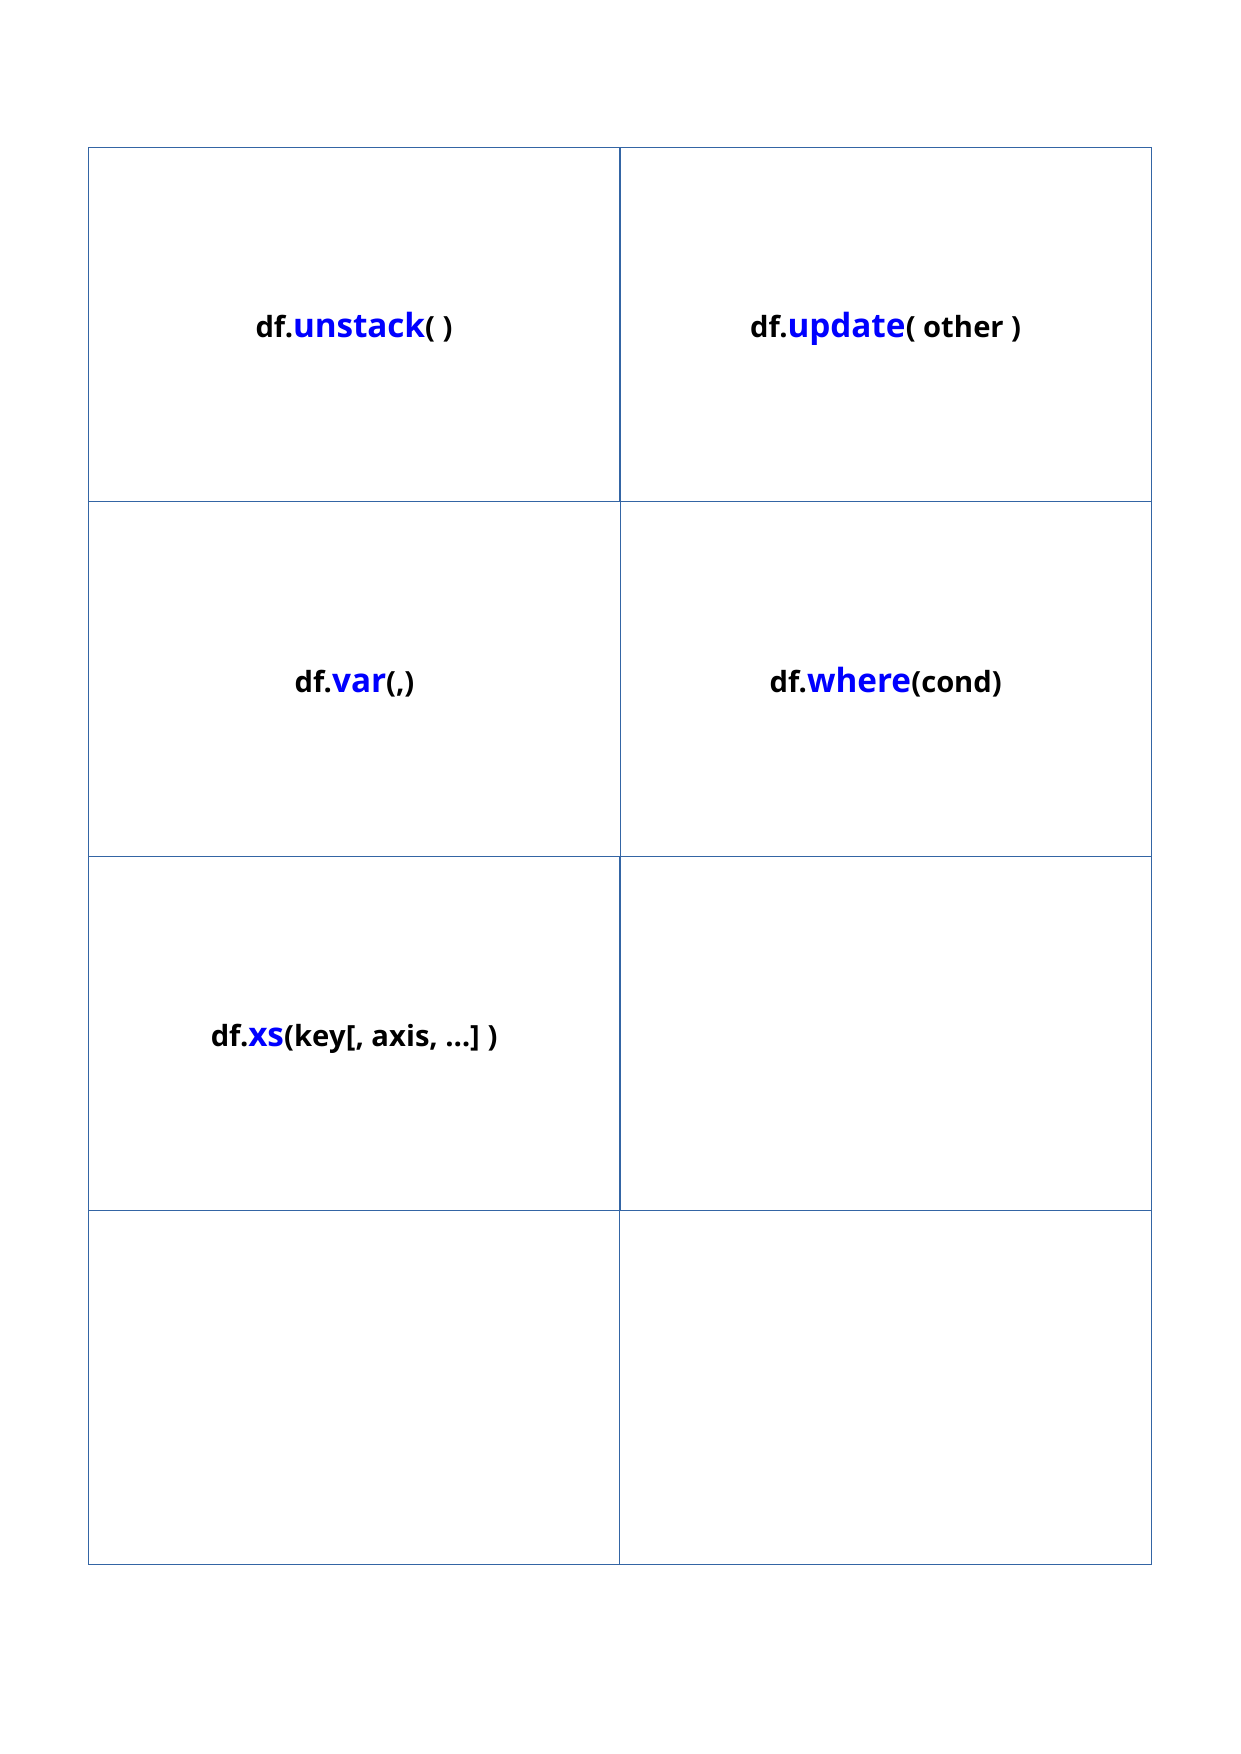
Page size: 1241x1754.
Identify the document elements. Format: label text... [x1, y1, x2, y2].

text_box df.unstack( ) [88, 147, 620, 501]
text_box df.var(,) [88, 501, 620, 856]
text_box df.xs(key[, axis, …] ) [88, 856, 620, 1210]
text_box df.where(cond) [620, 501, 1152, 856]
text_box df.update( other ) [620, 147, 1152, 501]
